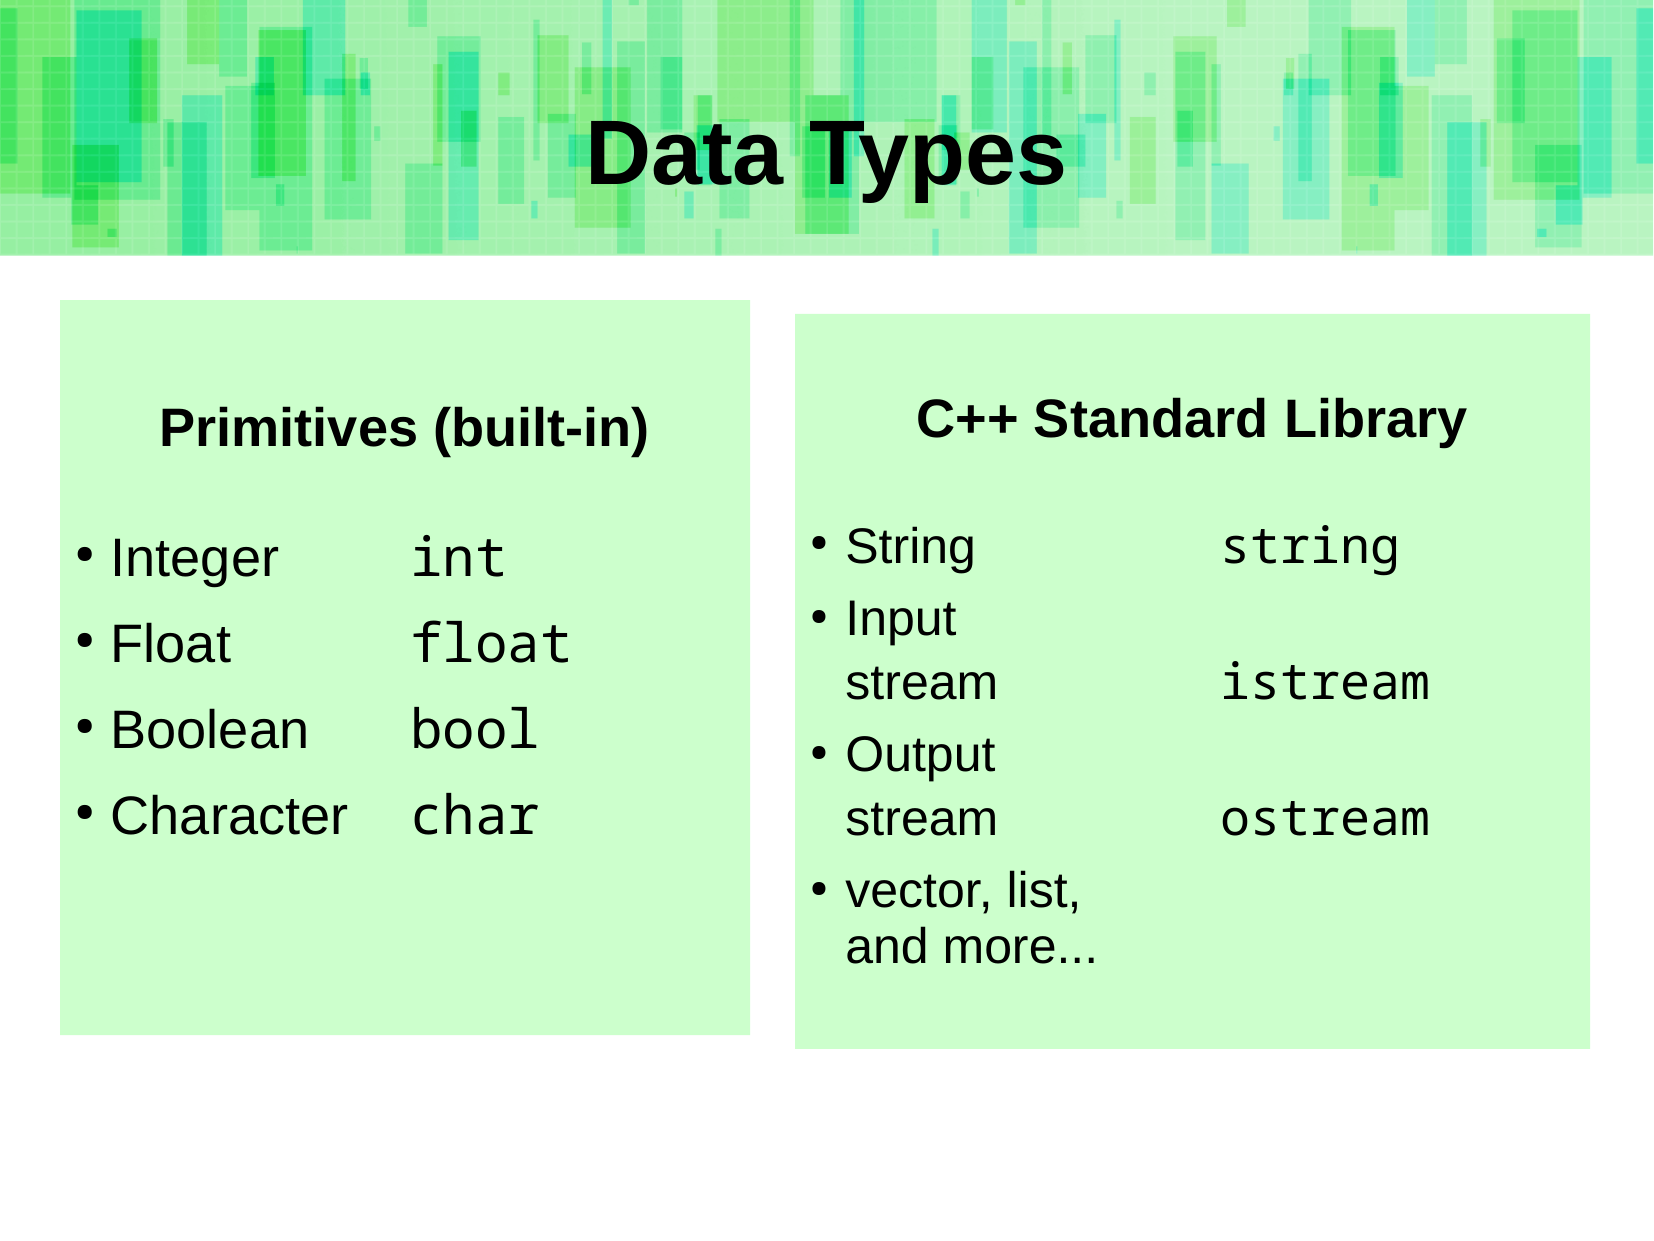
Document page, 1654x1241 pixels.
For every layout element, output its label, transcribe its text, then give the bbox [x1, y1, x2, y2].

picture [0, 0, 1654, 1241]
text_box Primitives (built-in) Integer int Float float Boolean bool Character char [60, 300, 751, 1036]
text_box C++ Standard Library String string Input stream istream Output stream ostream vector, list, and more... [795, 313, 1591, 1049]
title Data Types [82, 49, 1571, 257]
